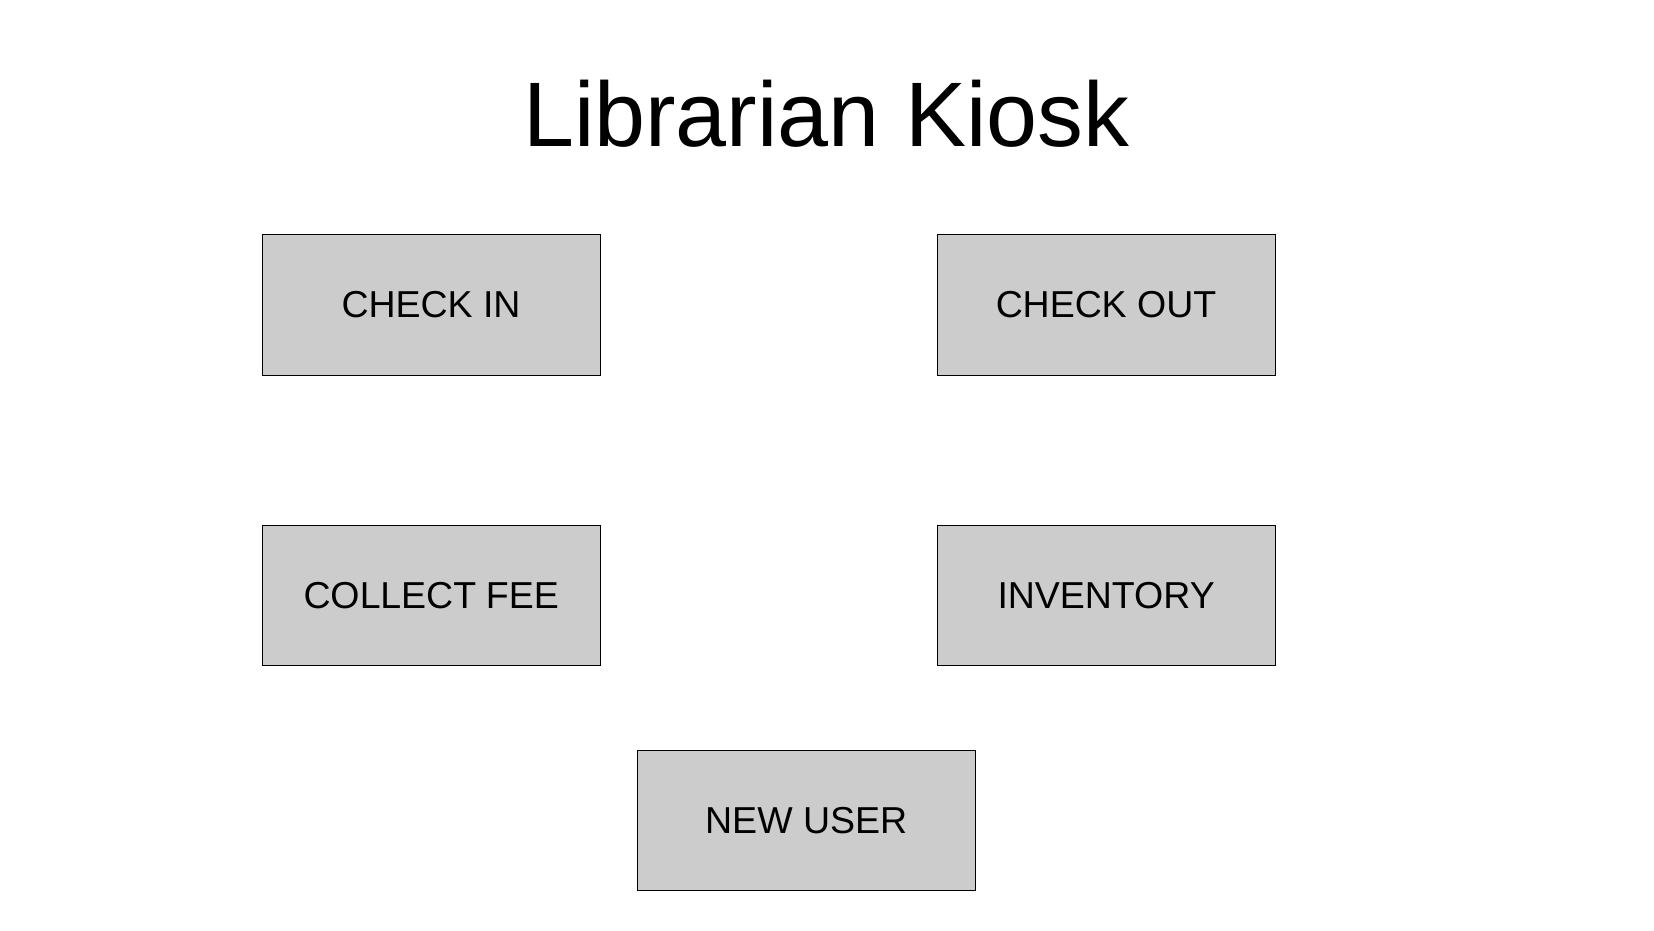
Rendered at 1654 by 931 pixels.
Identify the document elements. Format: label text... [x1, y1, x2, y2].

text_box CHECK IN [262, 234, 601, 376]
text_box NEW USER [637, 750, 976, 891]
text_box INVENTORY [937, 525, 1276, 666]
text_box CHECK OUT [937, 234, 1276, 376]
title Librarian Kiosk [82, 37, 1571, 193]
text_box COLLECT FEE [262, 525, 601, 666]
